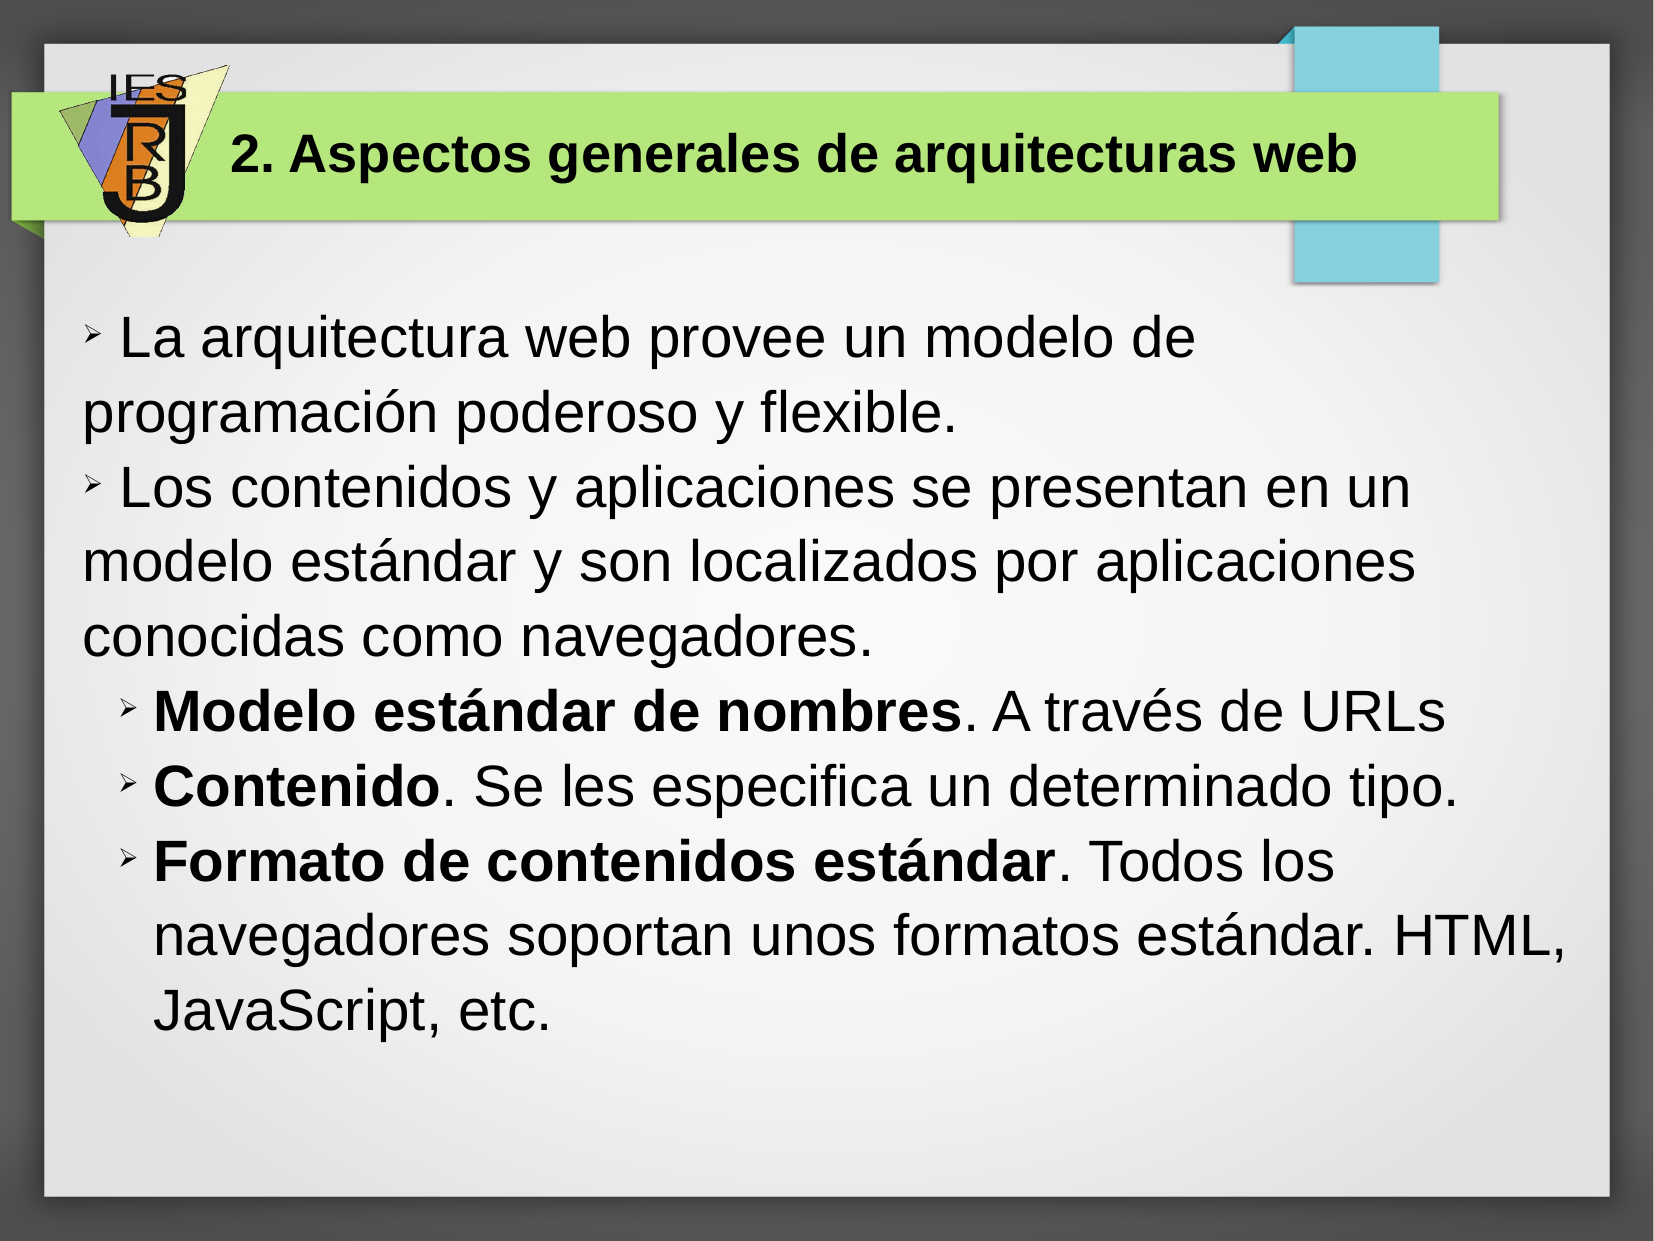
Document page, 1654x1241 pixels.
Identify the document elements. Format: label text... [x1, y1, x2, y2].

title 2. Aspectos generales de arquitecturas web [230, 88, 1501, 219]
picture [0, 0, 1654, 1241]
subtitle La arquitectura web provee un modelo de programación poderoso y flexible. Los contenidos y aplicaciones se presentan en un modelo estándar y son localizados por aplicaciones conocidas como navegadores. Modelo estándar de nombres. A través de URLs Contenido. Se les especifica un determinado tipo. Formato de contenidos estándar. Todos los navegadores soportan unos formatos estándar. HTML, JavaScript, etc. [82, 295, 1571, 1241]
